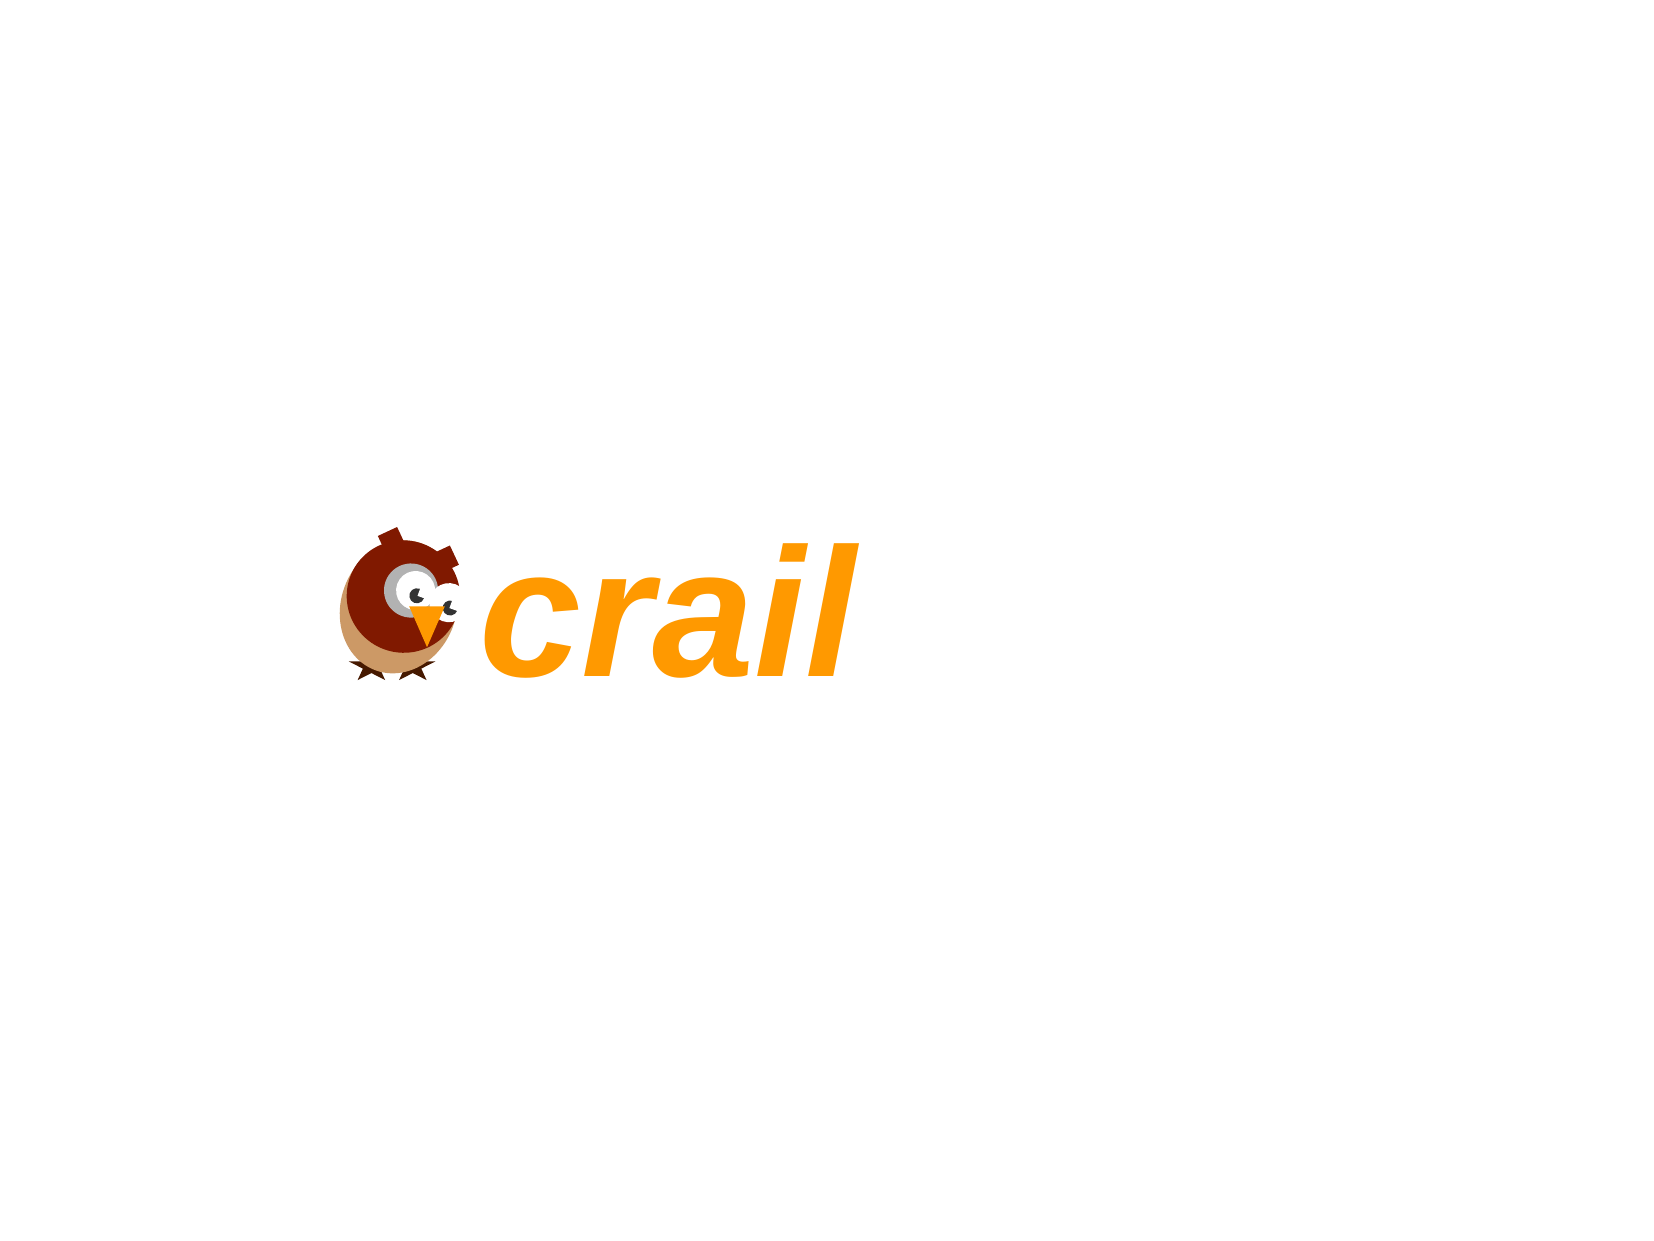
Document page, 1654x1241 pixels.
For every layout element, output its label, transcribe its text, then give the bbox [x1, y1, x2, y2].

text_box crail [465, 510, 954, 716]
text_box [339, 527, 469, 681]
